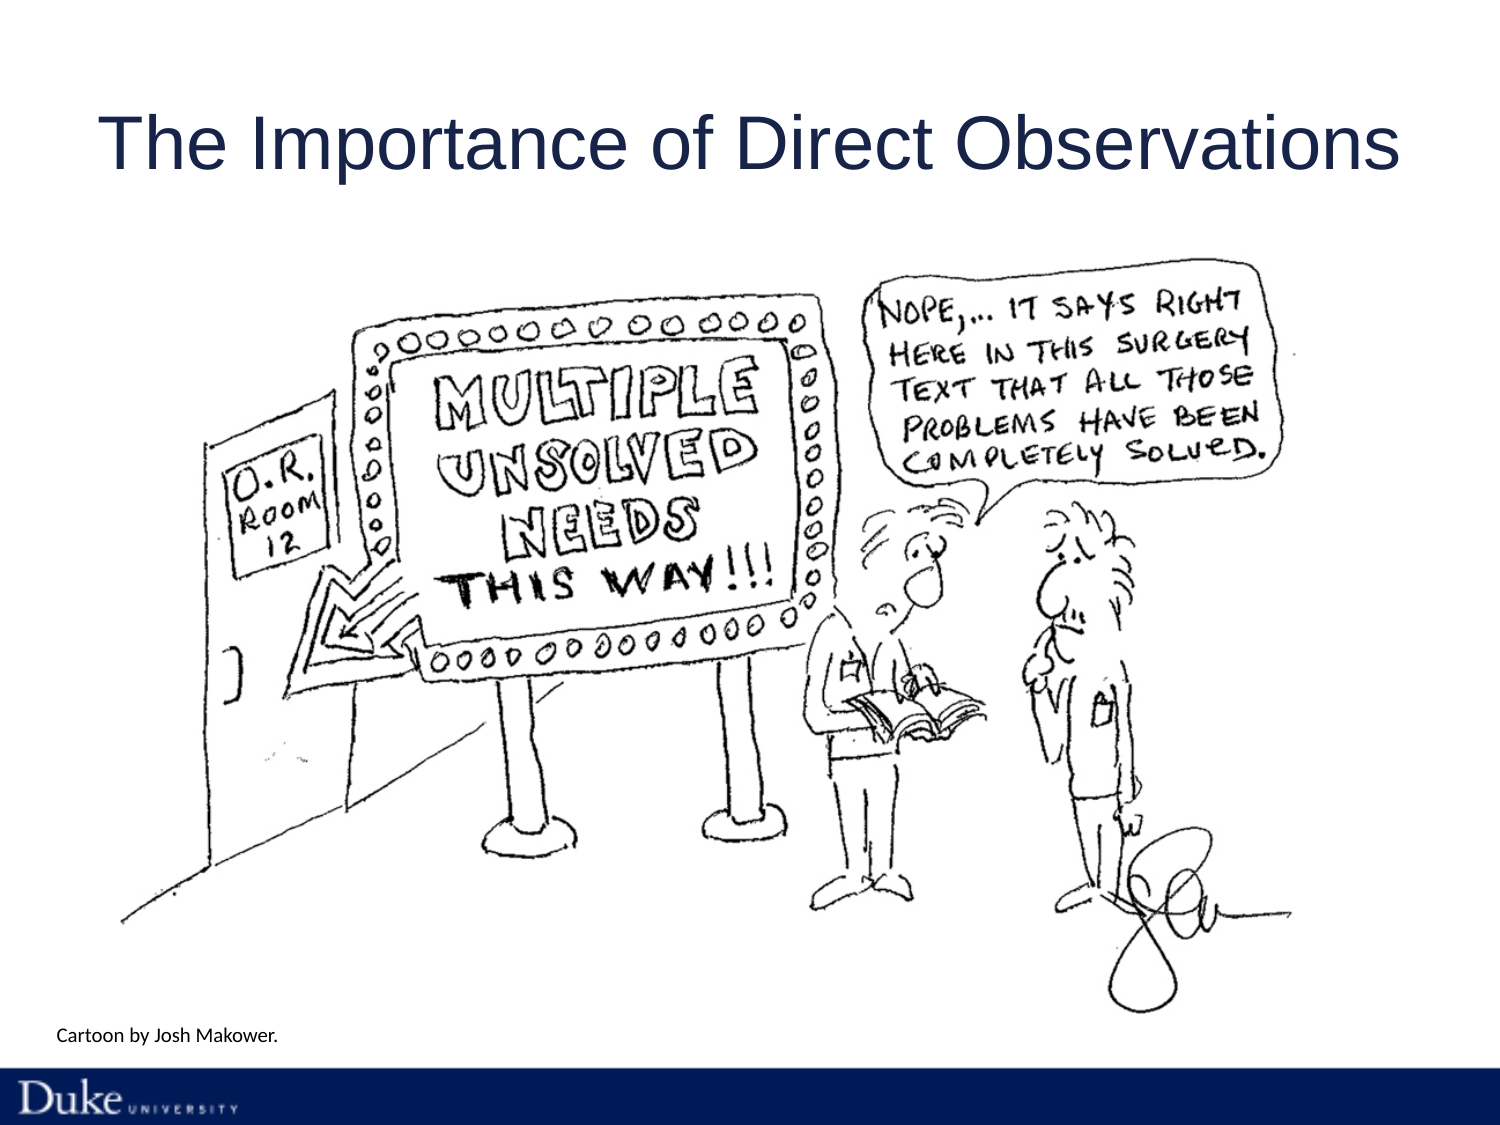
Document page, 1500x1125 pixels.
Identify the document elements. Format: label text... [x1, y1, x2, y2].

title The Importance of Direct Observations [75, 45, 1425, 233]
text_box Cartoon by Josh Makower. [41, 1013, 732, 1054]
picture [0, 0, 1500, 1125]
